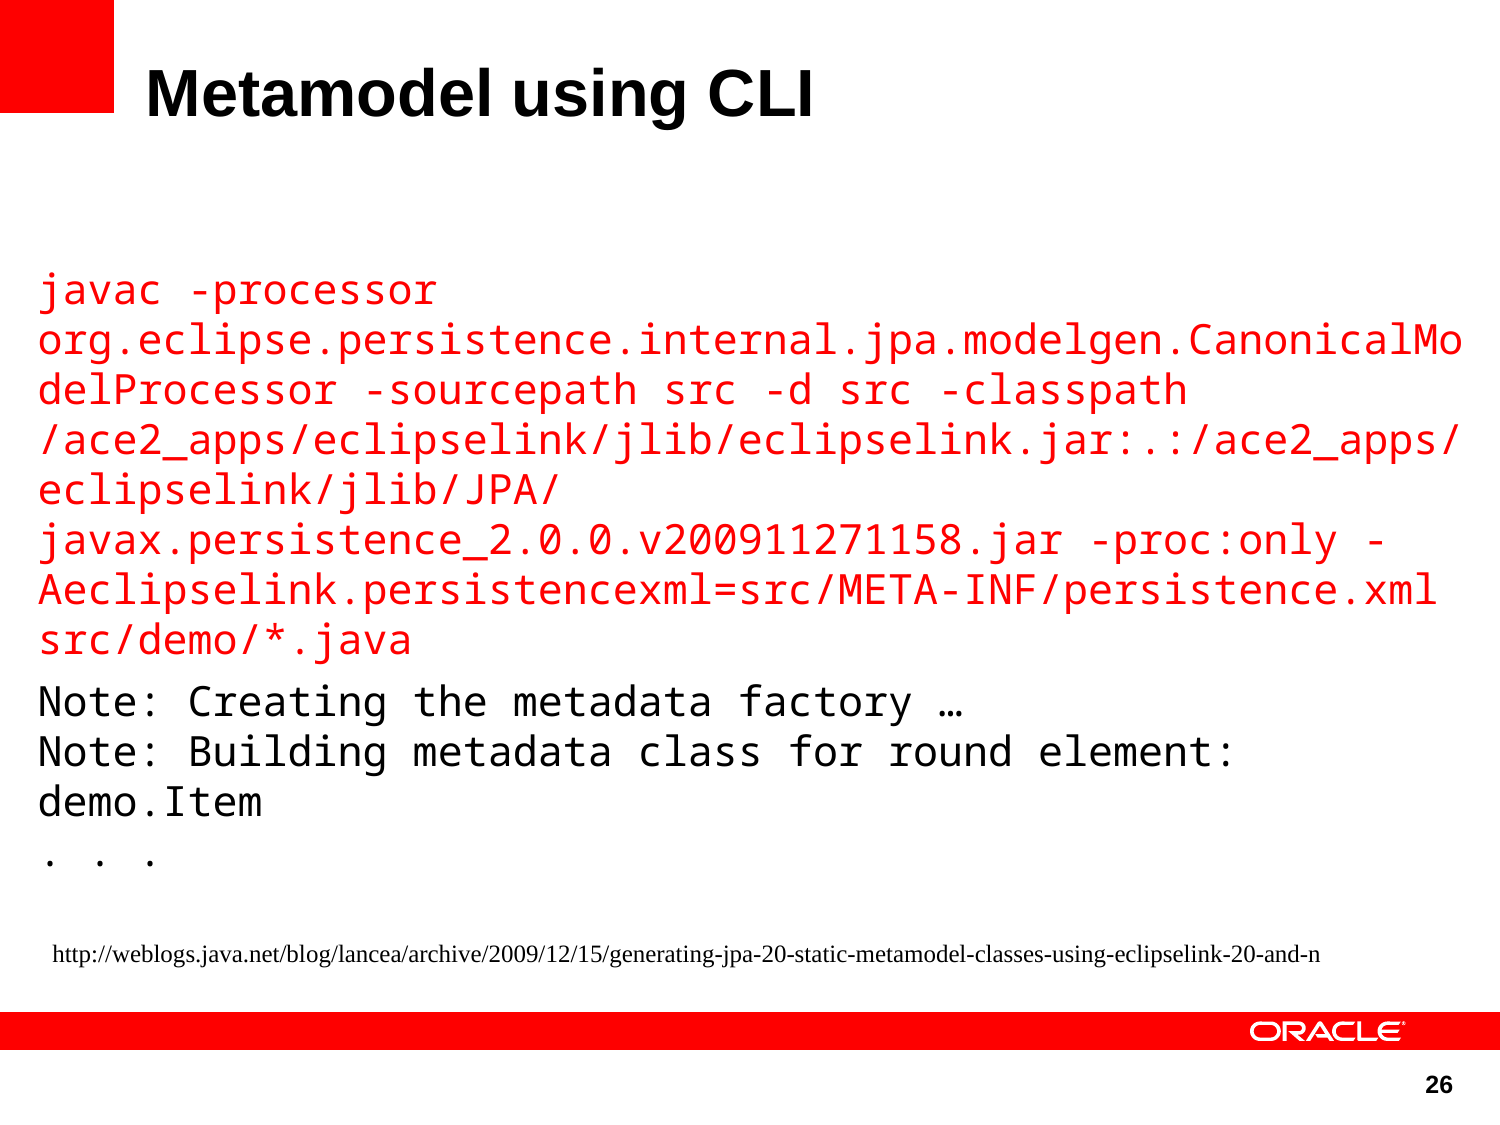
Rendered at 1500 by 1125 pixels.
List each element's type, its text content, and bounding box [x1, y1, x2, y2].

picture [0, 1012, 1500, 1050]
text_box http://weblogs.java.net/blog/lancea/archive/2009/12/15/generating-jpa-20-static-metamodel-classes-using-eclipselink-20-and-n [37, 930, 1351, 976]
list javac -processor org.eclipse.persistence.internal.jpa.modelgen.CanonicalModelProcessor -sourcepath src -d src -classpath /ace2_apps/eclipselink/jlib/eclipselink.jar:.:/ace2_apps/eclipselink/jlib/JPA/javax.persistence_2.0.0.v200911271158.jar -proc:only -Aeclipselink.persistencexml=src/META-INF/persistence.xml src/demo/*.java Note: Creating the metadata factory … Note: Building metadata class for round element: demo.Item . . . [37, 262, 1463, 961]
picture [0, 0, 114, 113]
title Metamodel using CLI [145, 49, 1390, 190]
